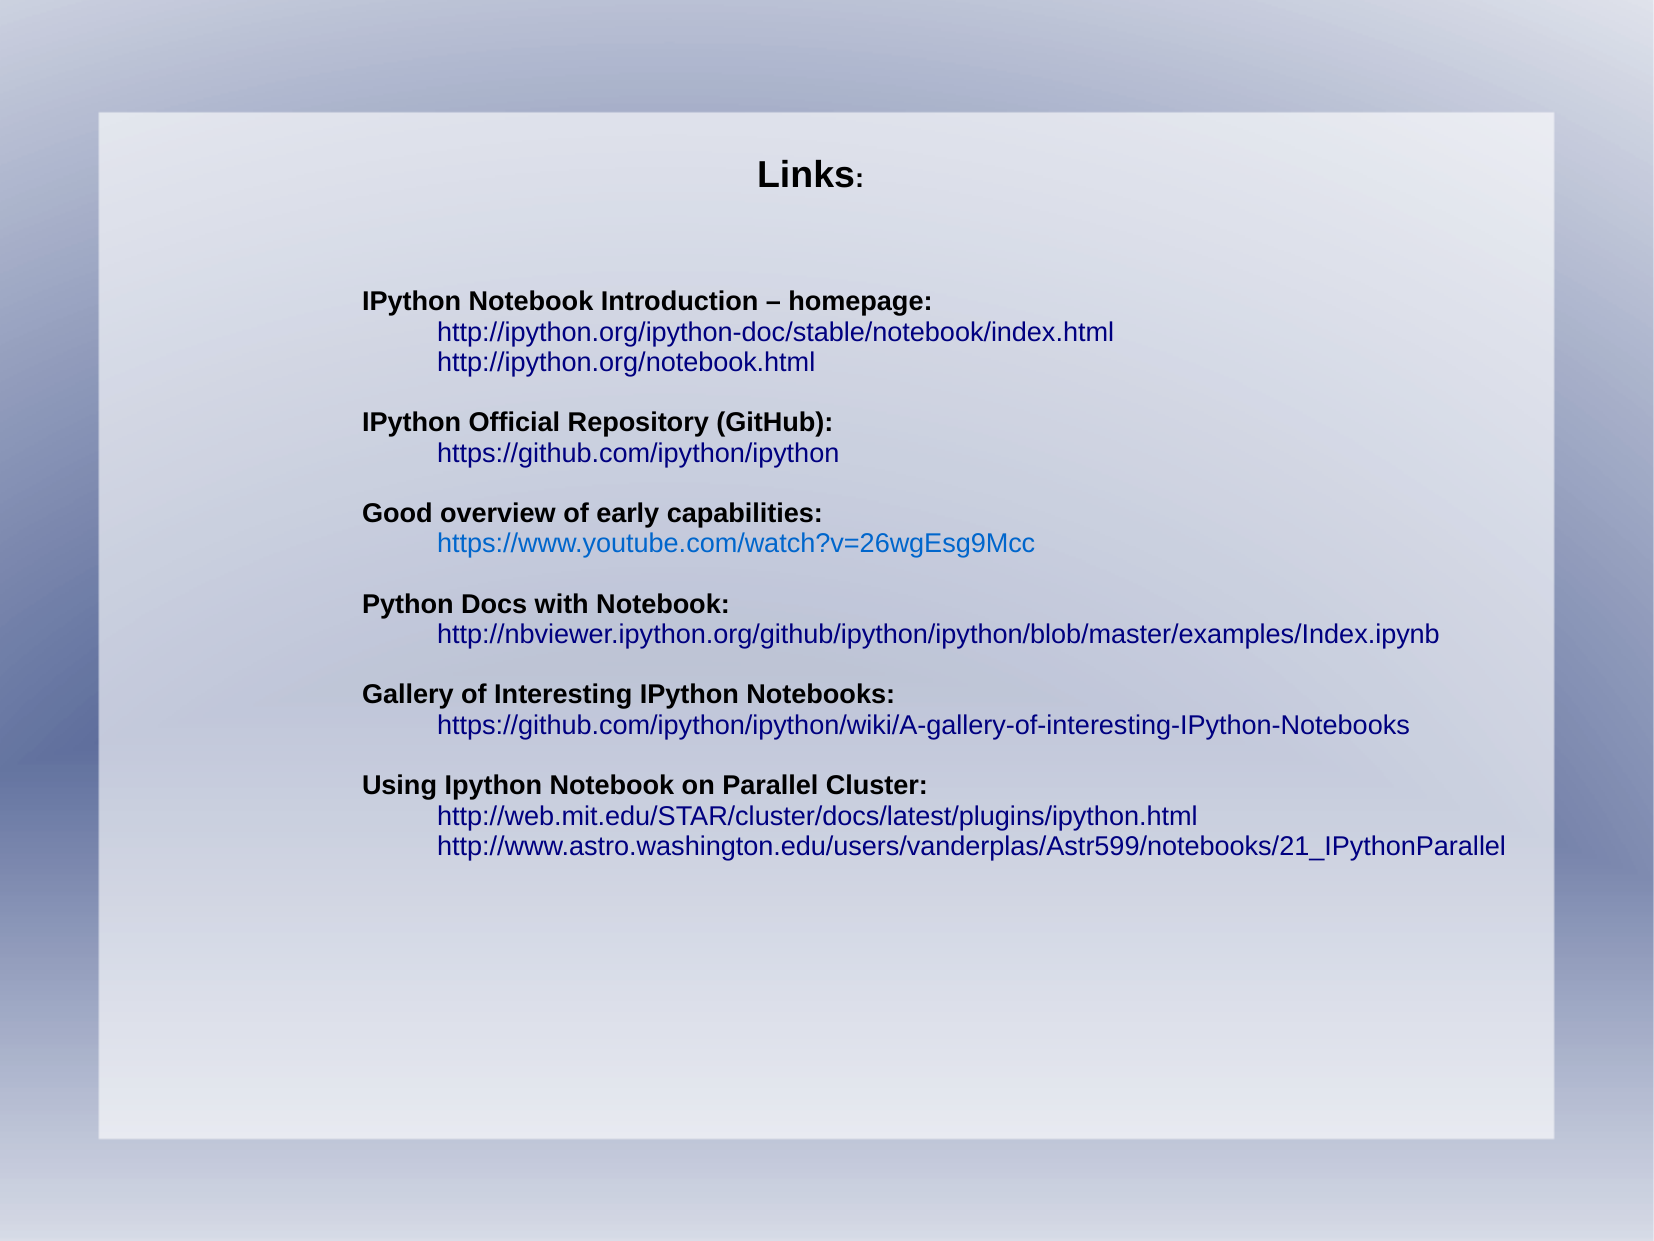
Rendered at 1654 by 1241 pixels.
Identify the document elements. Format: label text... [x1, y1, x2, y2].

text_box Links: IPython Notebook Introduction – homepage: http://ipython.org/ipython-doc/stable/notebook/index.html http://ipython.org/notebook.html IPython Official Repository (GitHub): https://github.com/ipython/ipython Good overview of early capabilities: https://www.youtube.com/watch?v=26wgEsg9Mcc Python Docs with Notebook: http://nbviewer.ipython.org/github/ipython/ipython/blob/master/examples/Index.ipynb Gallery of Interesting IPython Notebooks: https://github.com/ipython/ipython/wiki/A-gallery-of-interesting-IPython-Notebooks Using Ipython Notebook on Parallel Cluster: http://web.mit.edu/STAR/cluster/docs/latest/plugins/ipython.html http://www.astro.washington.edu/users/vanderplas/Astr599/notebooks/21_IPythonParallel [101, 146, 1519, 869]
picture [0, 0, 1654, 1241]
